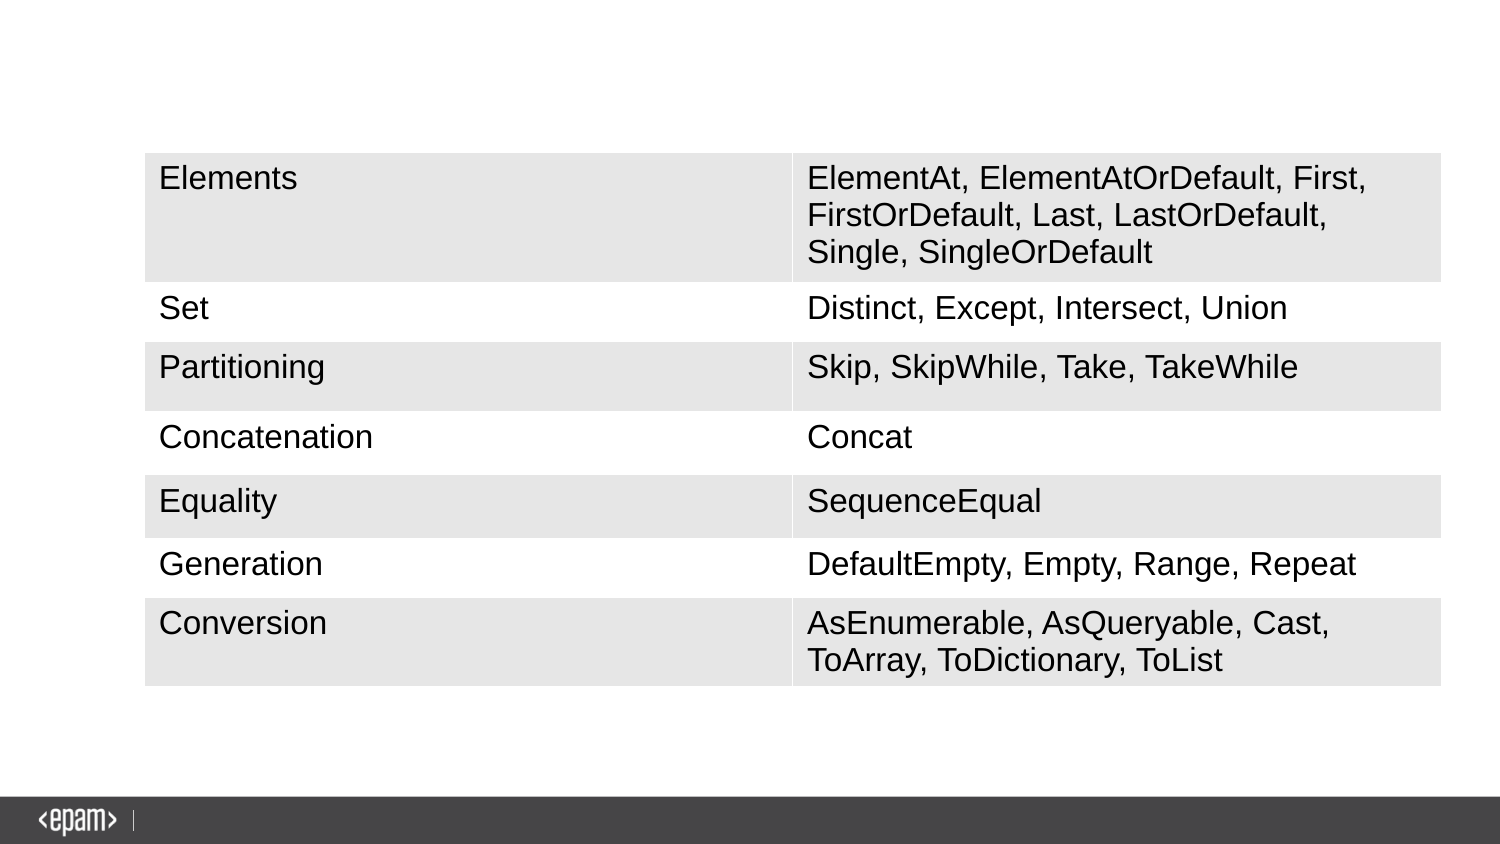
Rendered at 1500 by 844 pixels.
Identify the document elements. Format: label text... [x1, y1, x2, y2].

table_header [145, 95, 792, 152]
table_cell SequenceEqual [793, 475, 1441, 538]
table_cell Concatenation [145, 412, 792, 474]
table_cell Equality [145, 475, 792, 538]
table_cell Elements [145, 153, 792, 282]
table_cell AsEnumerable, AsQueryable, Cast, ToArray, ToDictionary, ToList [793, 598, 1441, 686]
table_cell Distinct, Except, Intersect, Union [793, 283, 1441, 341]
table_cell ElementAt, ElementAtOrDefault, First, FirstOrDefault, Last, LastOrDefault, Single, SingleOrDefault [793, 153, 1441, 282]
table_cell Set [145, 283, 792, 341]
table_cell DefaultEmpty, Empty, Range, Repeat [793, 539, 1441, 597]
table_header [793, 95, 1441, 152]
table_cell Concat [793, 412, 1441, 474]
table_cell Generation [145, 539, 792, 597]
table_cell Conversion [145, 598, 792, 686]
table_cell Partitioning [145, 342, 792, 411]
table_cell Skip, SkipWhile, Take, TakeWhile [793, 342, 1441, 411]
picture [38, 808, 117, 837]
